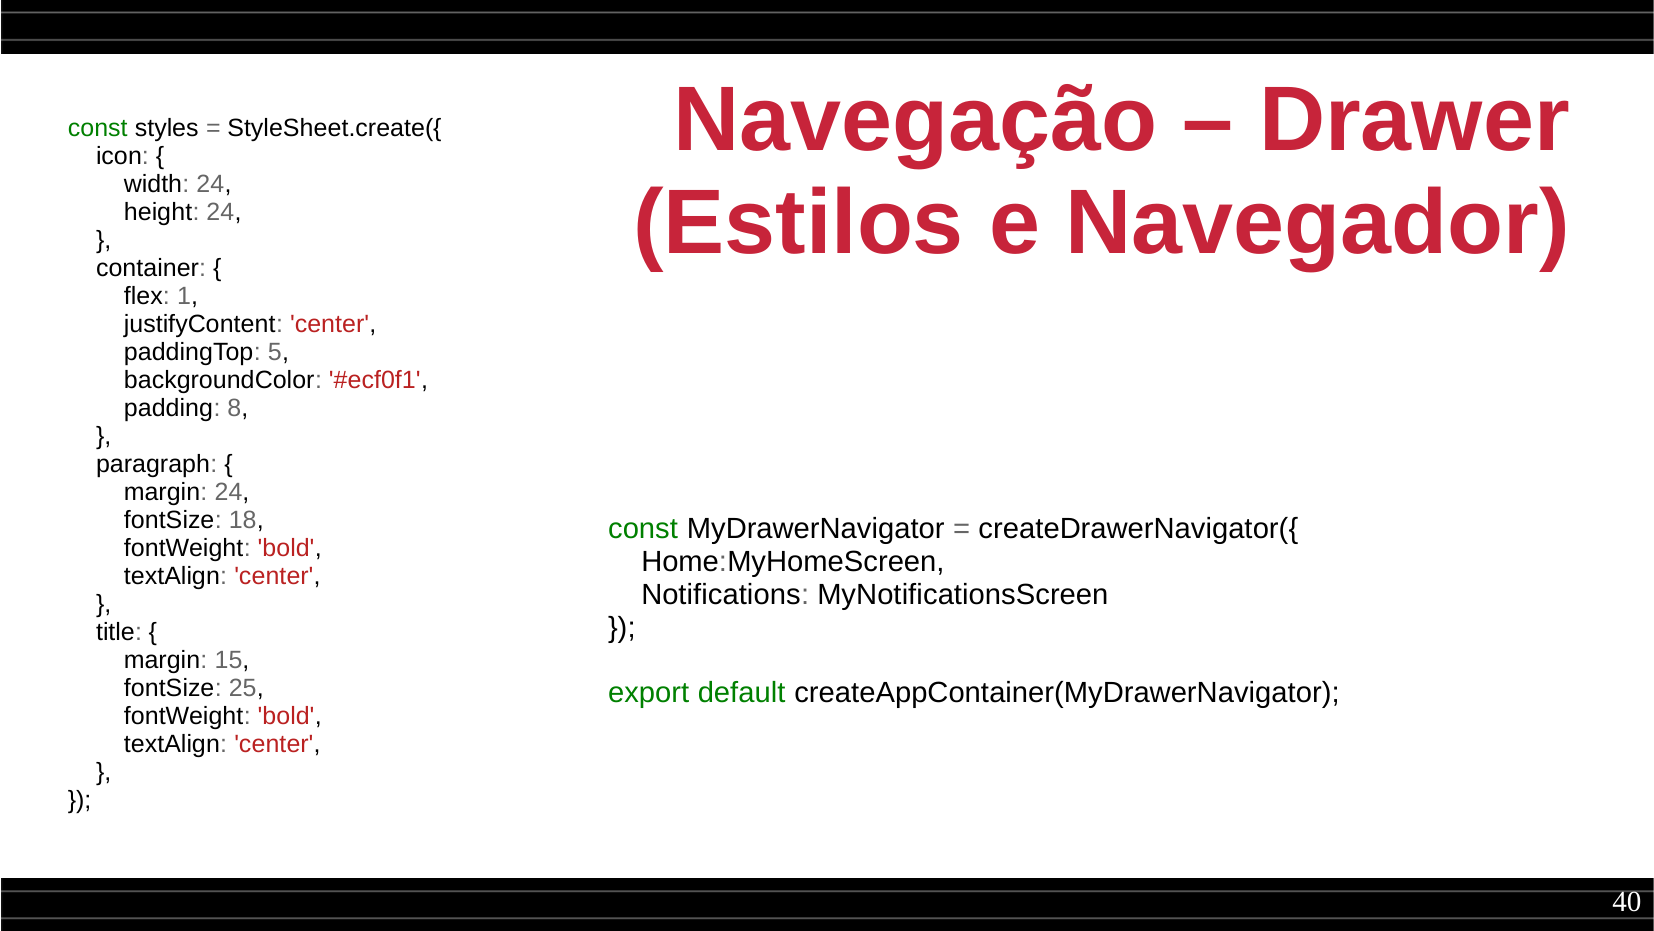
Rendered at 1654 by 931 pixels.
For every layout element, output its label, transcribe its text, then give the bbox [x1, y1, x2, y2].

text_box const styles = StyleSheet.create({ icon: { width: 24, height: 24, }, container: { flex: 1, justifyContent: 'center', paddingTop: 5, backgroundColor: '#ecf0f1', padding: 8, }, paragraph: { margin: 24, fontSize: 18, fontWeight: 'bold', textAlign: 'center', }, title: { margin: 15, fontSize: 25, fontWeight: 'bold', textAlign: 'center', }, }); [53, 106, 652, 822]
picture [1, 878, 1654, 931]
text_box const MyDrawerNavigator = createDrawerNavigator({ Home:MyHomeScreen, Notifications: MyNotificationsScreen }); export default createAppContainer(MyDrawerNavigator); [593, 505, 1526, 717]
title Navegação – Drawer (Estilos e Navegador) [82, 67, 1571, 273]
picture [1, 0, 1654, 54]
